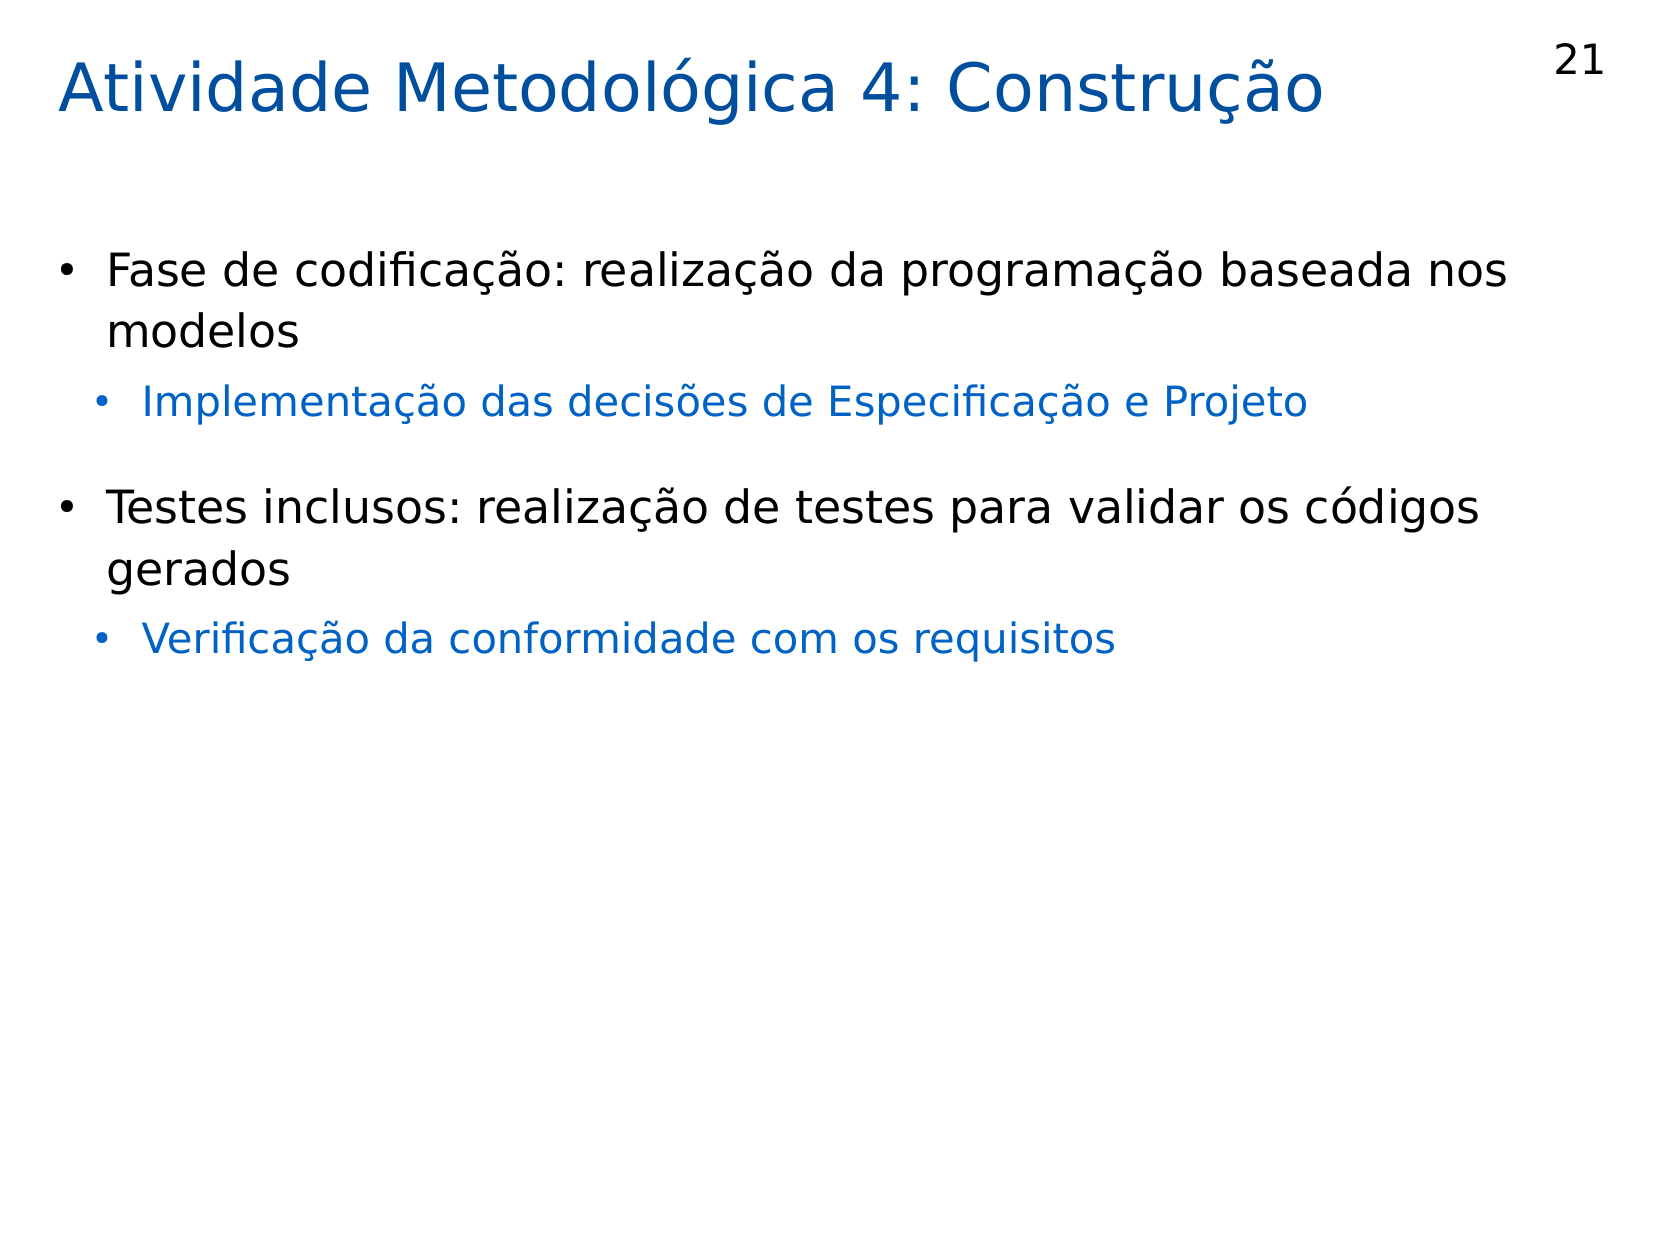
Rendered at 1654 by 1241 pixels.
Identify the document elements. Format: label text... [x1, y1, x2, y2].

list Fase de codificação: realização da programação baseada nos modelos Implementação das decisões de Especificação e Projeto Testes inclusos: realização de testes para validar os códigos gerados Verificação da conformidade com os requisitos [59, 236, 1595, 1211]
title Atividade Metodológica 4: Construção [59, 29, 1506, 148]
